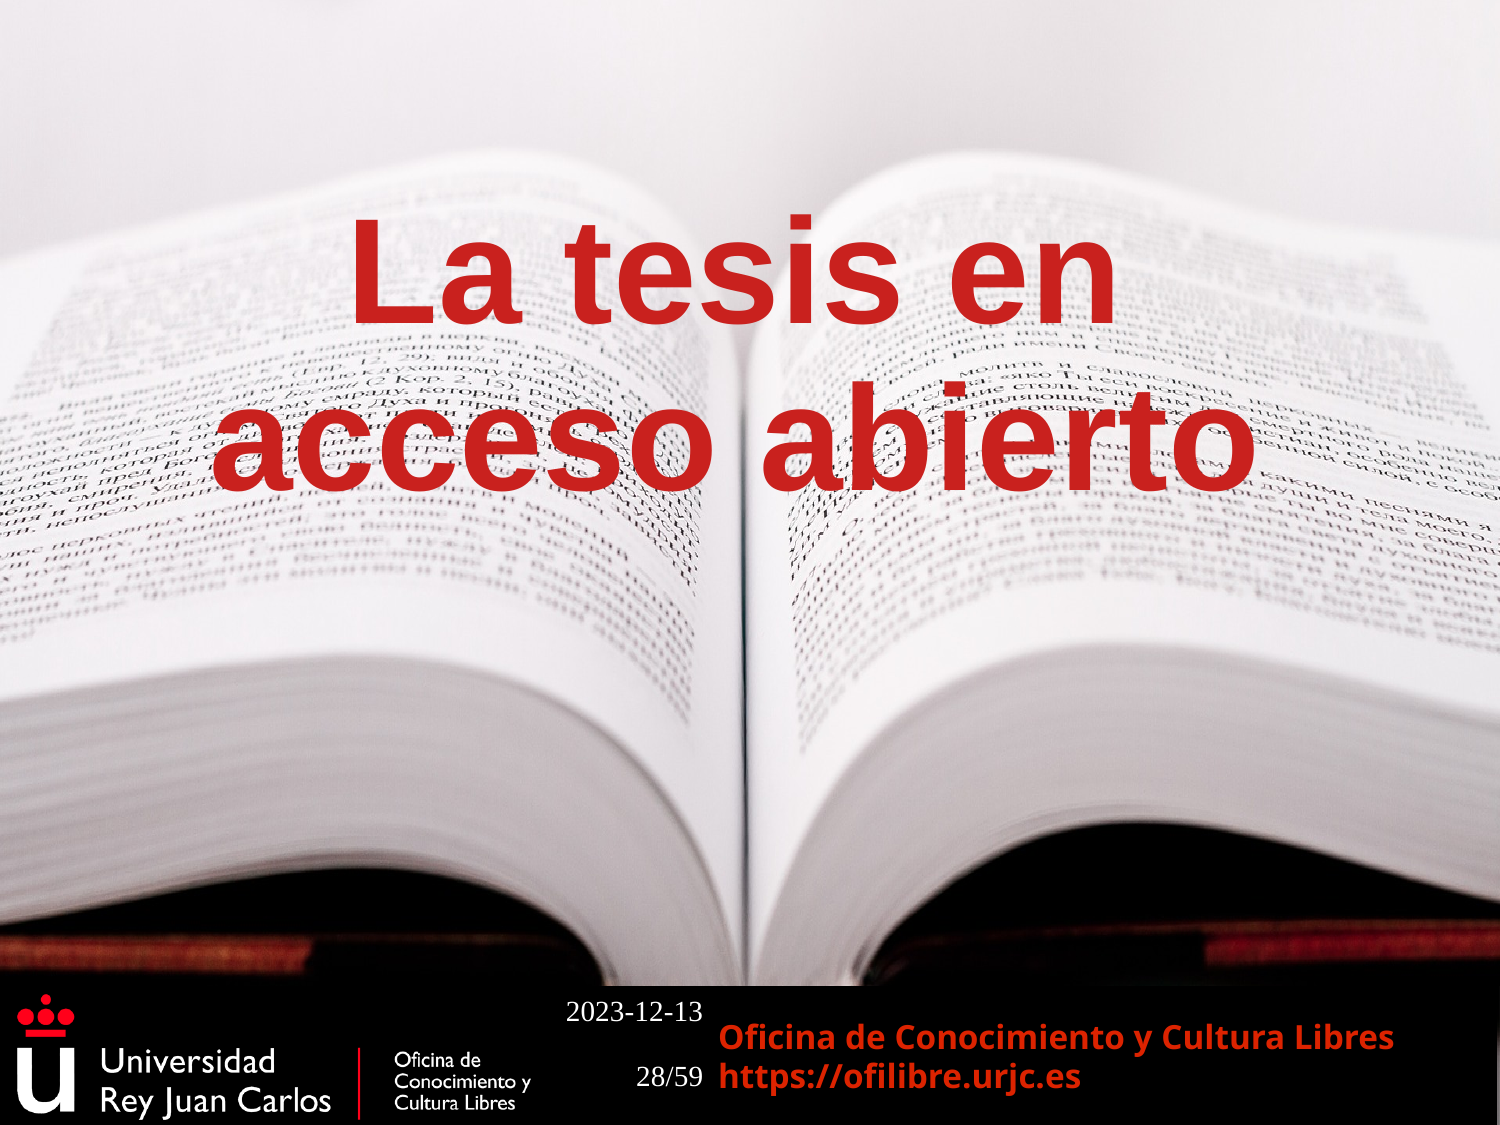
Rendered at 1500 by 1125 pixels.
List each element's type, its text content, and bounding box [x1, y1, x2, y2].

picture [17, 994, 531, 1120]
text_box La tesis en acceso abierto [120, 179, 1351, 530]
title [75, 389, 1425, 578]
picture [0, 0, 1500, 1125]
